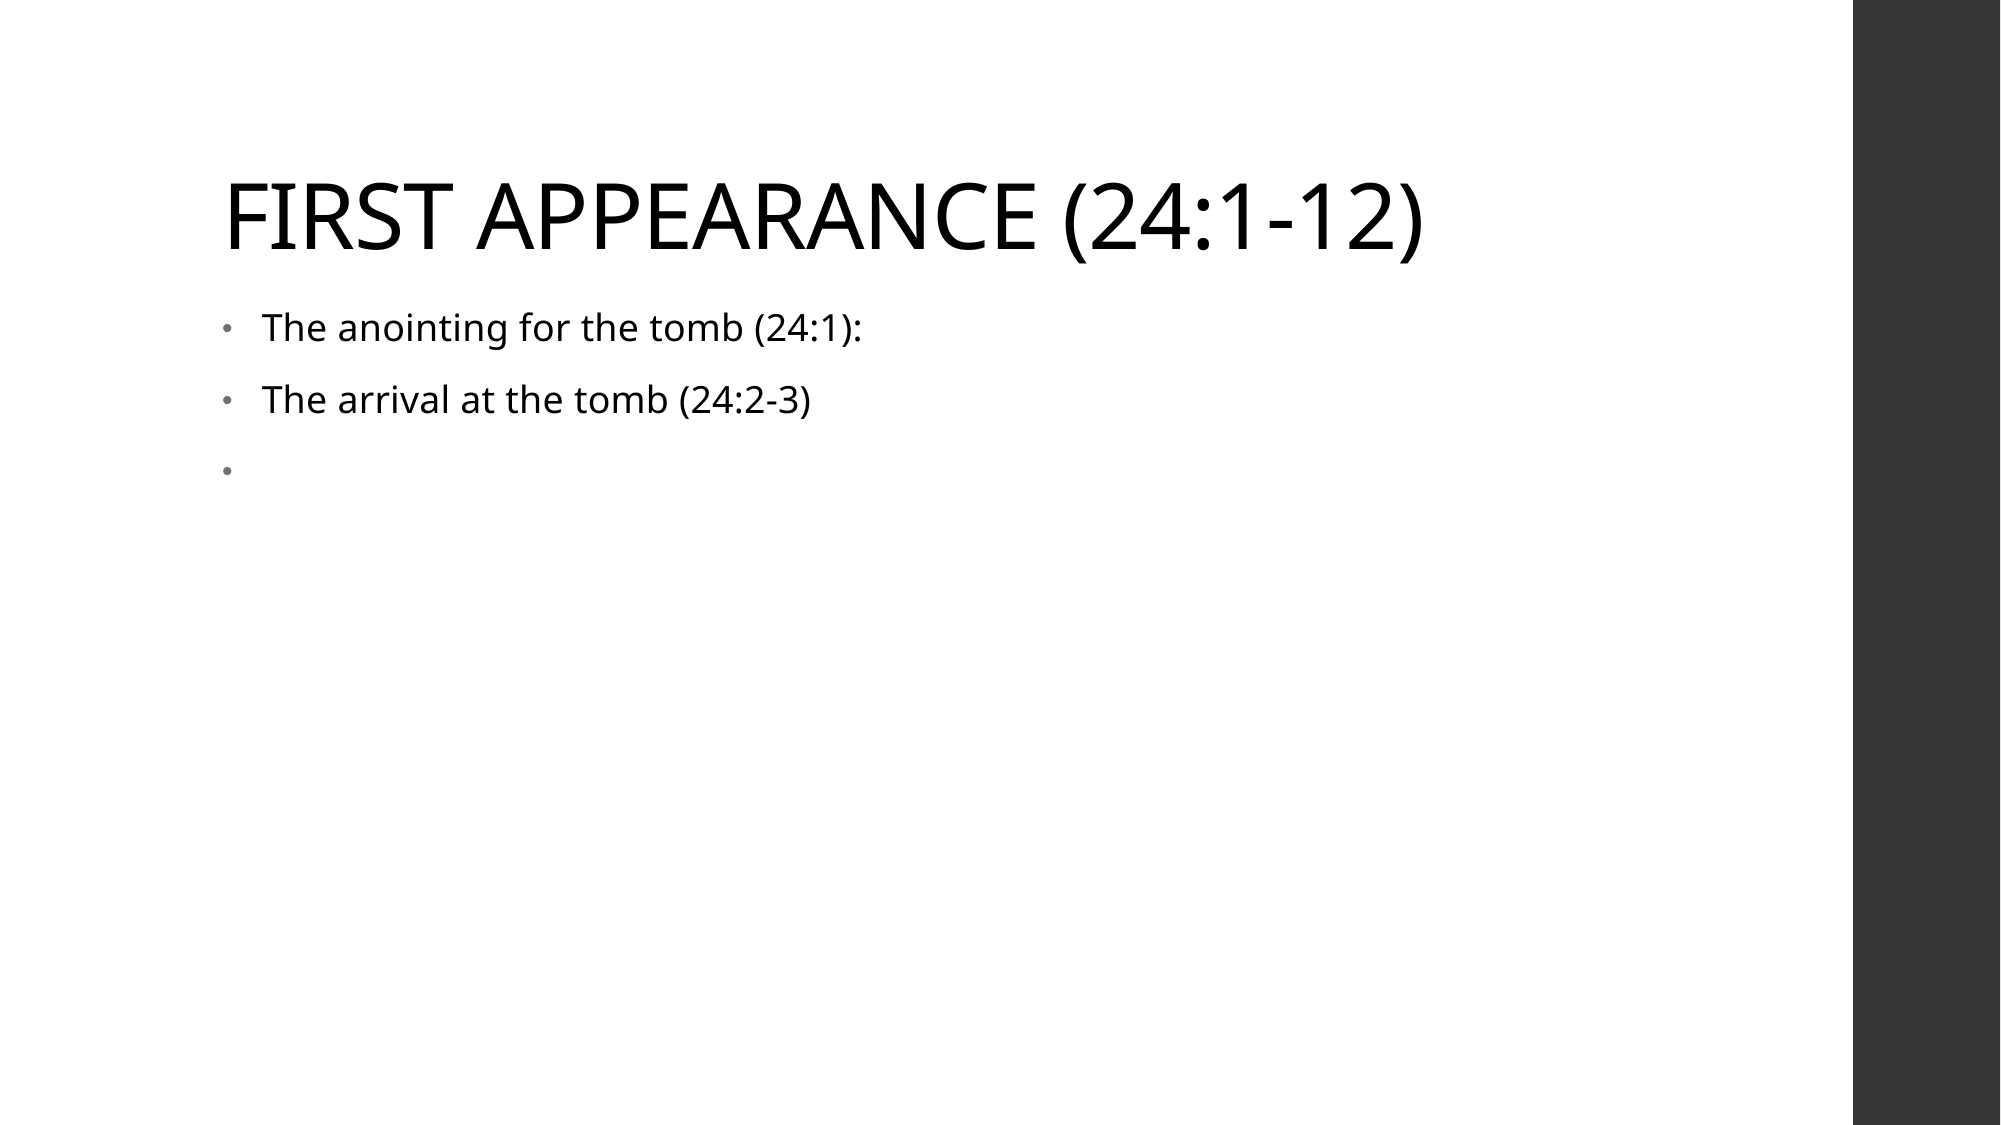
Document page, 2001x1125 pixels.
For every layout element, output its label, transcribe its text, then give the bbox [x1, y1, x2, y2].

list The anointing for the tomb (24:1): The arrival at the tomb (24:2-3) [206, 299, 1617, 1014]
title FIRST APPEARANCE (24:1-12) [206, 60, 1797, 278]
